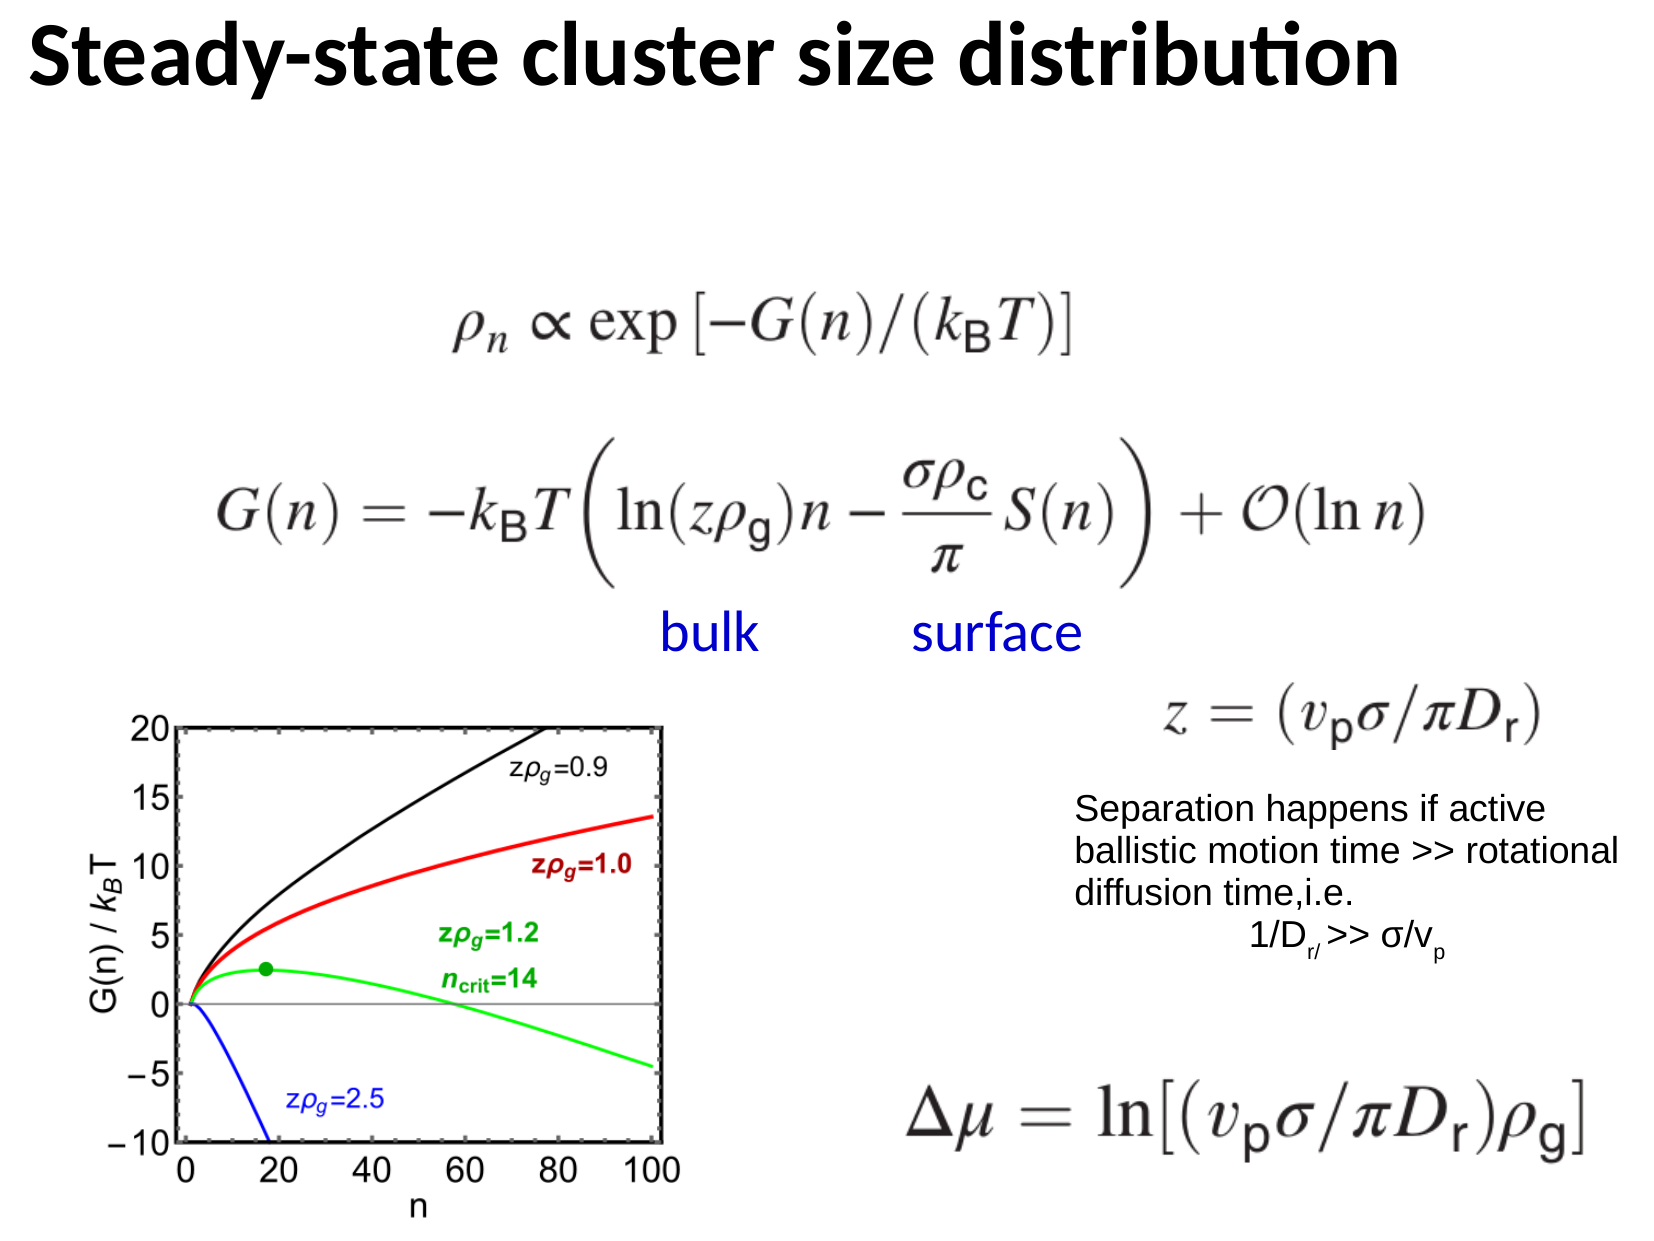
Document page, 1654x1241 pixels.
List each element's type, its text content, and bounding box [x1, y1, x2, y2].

text_box bulk [645, 600, 776, 674]
picture [450, 284, 1077, 367]
picture [1156, 678, 1546, 751]
picture [901, 1067, 1588, 1166]
picture [75, 705, 691, 1231]
text_box Separation happens if active ballistic motion time >> rotational diffusion time,i.e. 1/Dr/ >> σ/vp [1059, 780, 1654, 981]
picture [210, 417, 1432, 601]
title Steady-state cluster size distribution [28, 4, 1622, 121]
text_box surface [896, 600, 1099, 674]
